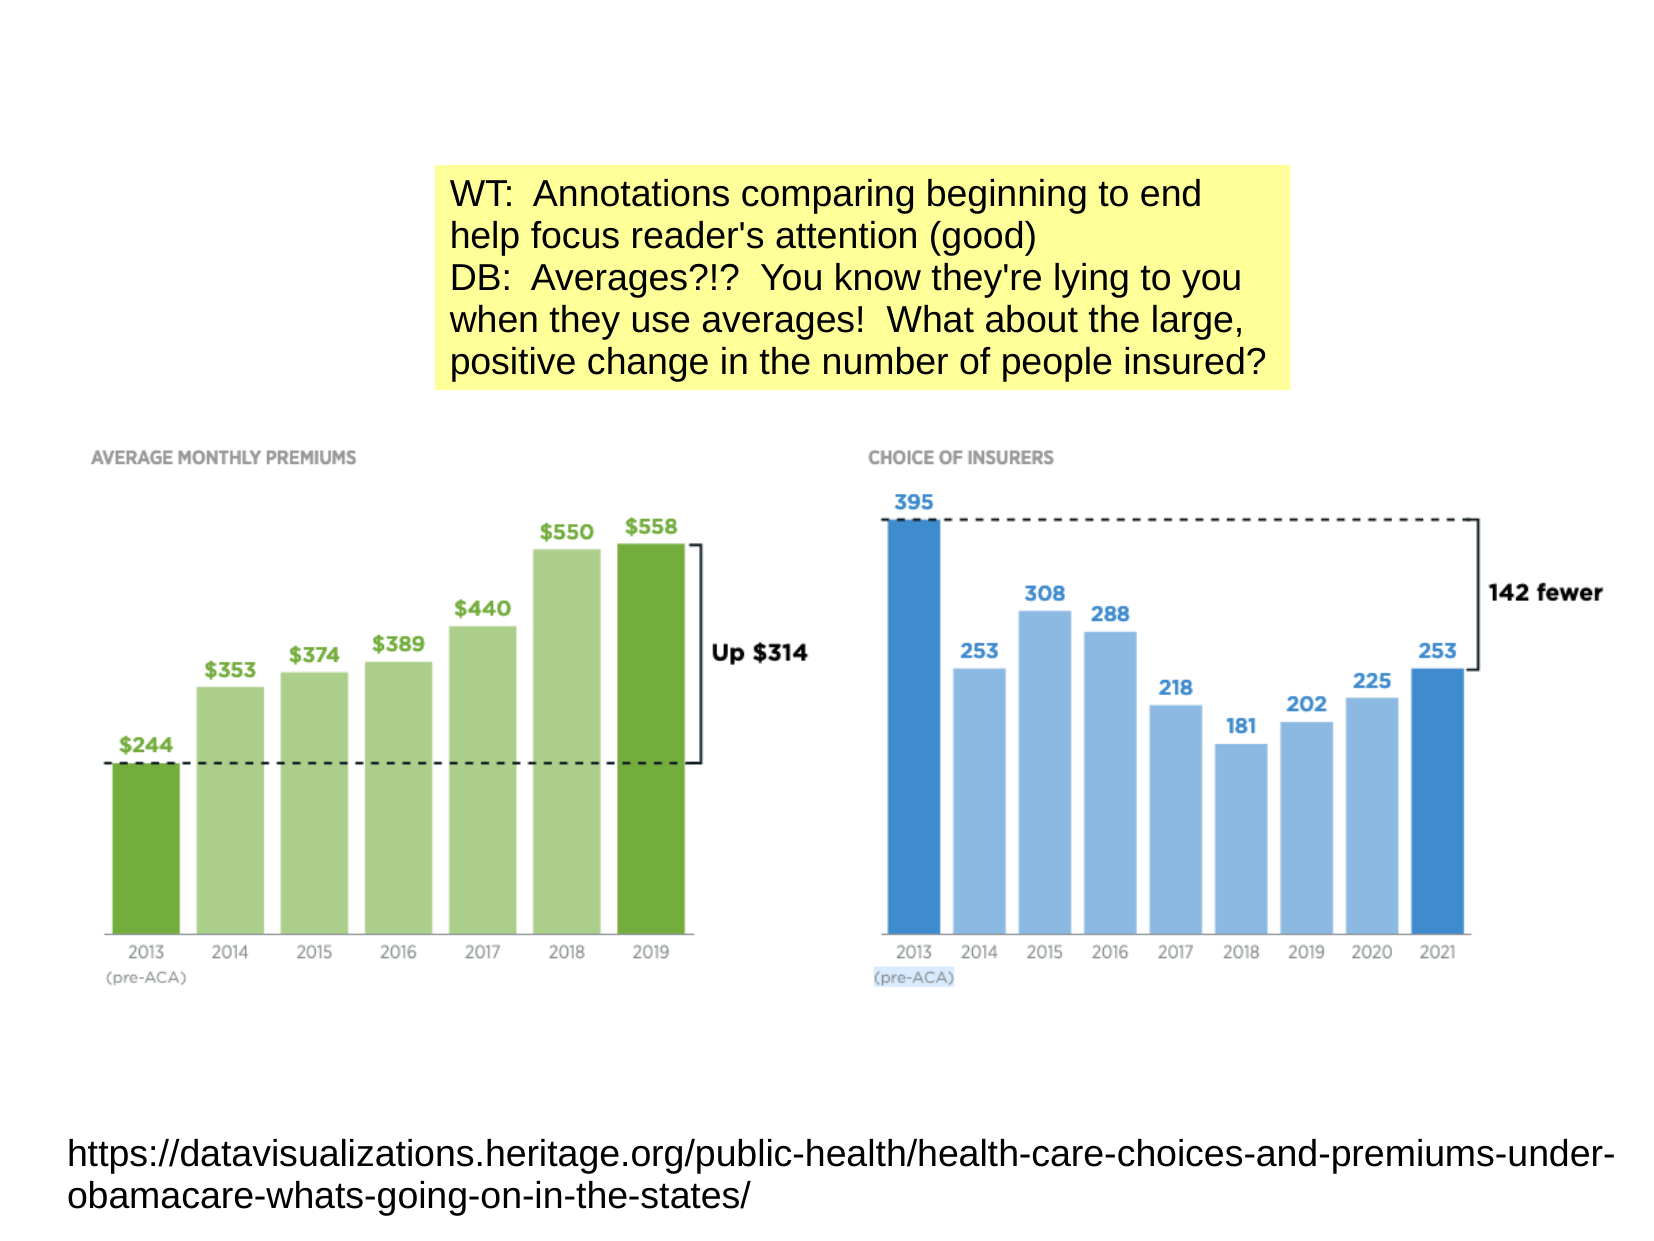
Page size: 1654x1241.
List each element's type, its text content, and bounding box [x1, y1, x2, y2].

text_box WT: Annotations comparing beginning to end help focus reader's attention (good) DB: Averages?!? You know they're lying to you when they use averages! What about the large, positive change in the number of people insured? [435, 165, 1291, 390]
text_box https://datavisualizations.heritage.org/public-health/health-care-choices-and-premiums-under-obamacare-whats-going-on-in-the-states/ [52, 1125, 1636, 1224]
picture [8, 407, 1654, 1024]
